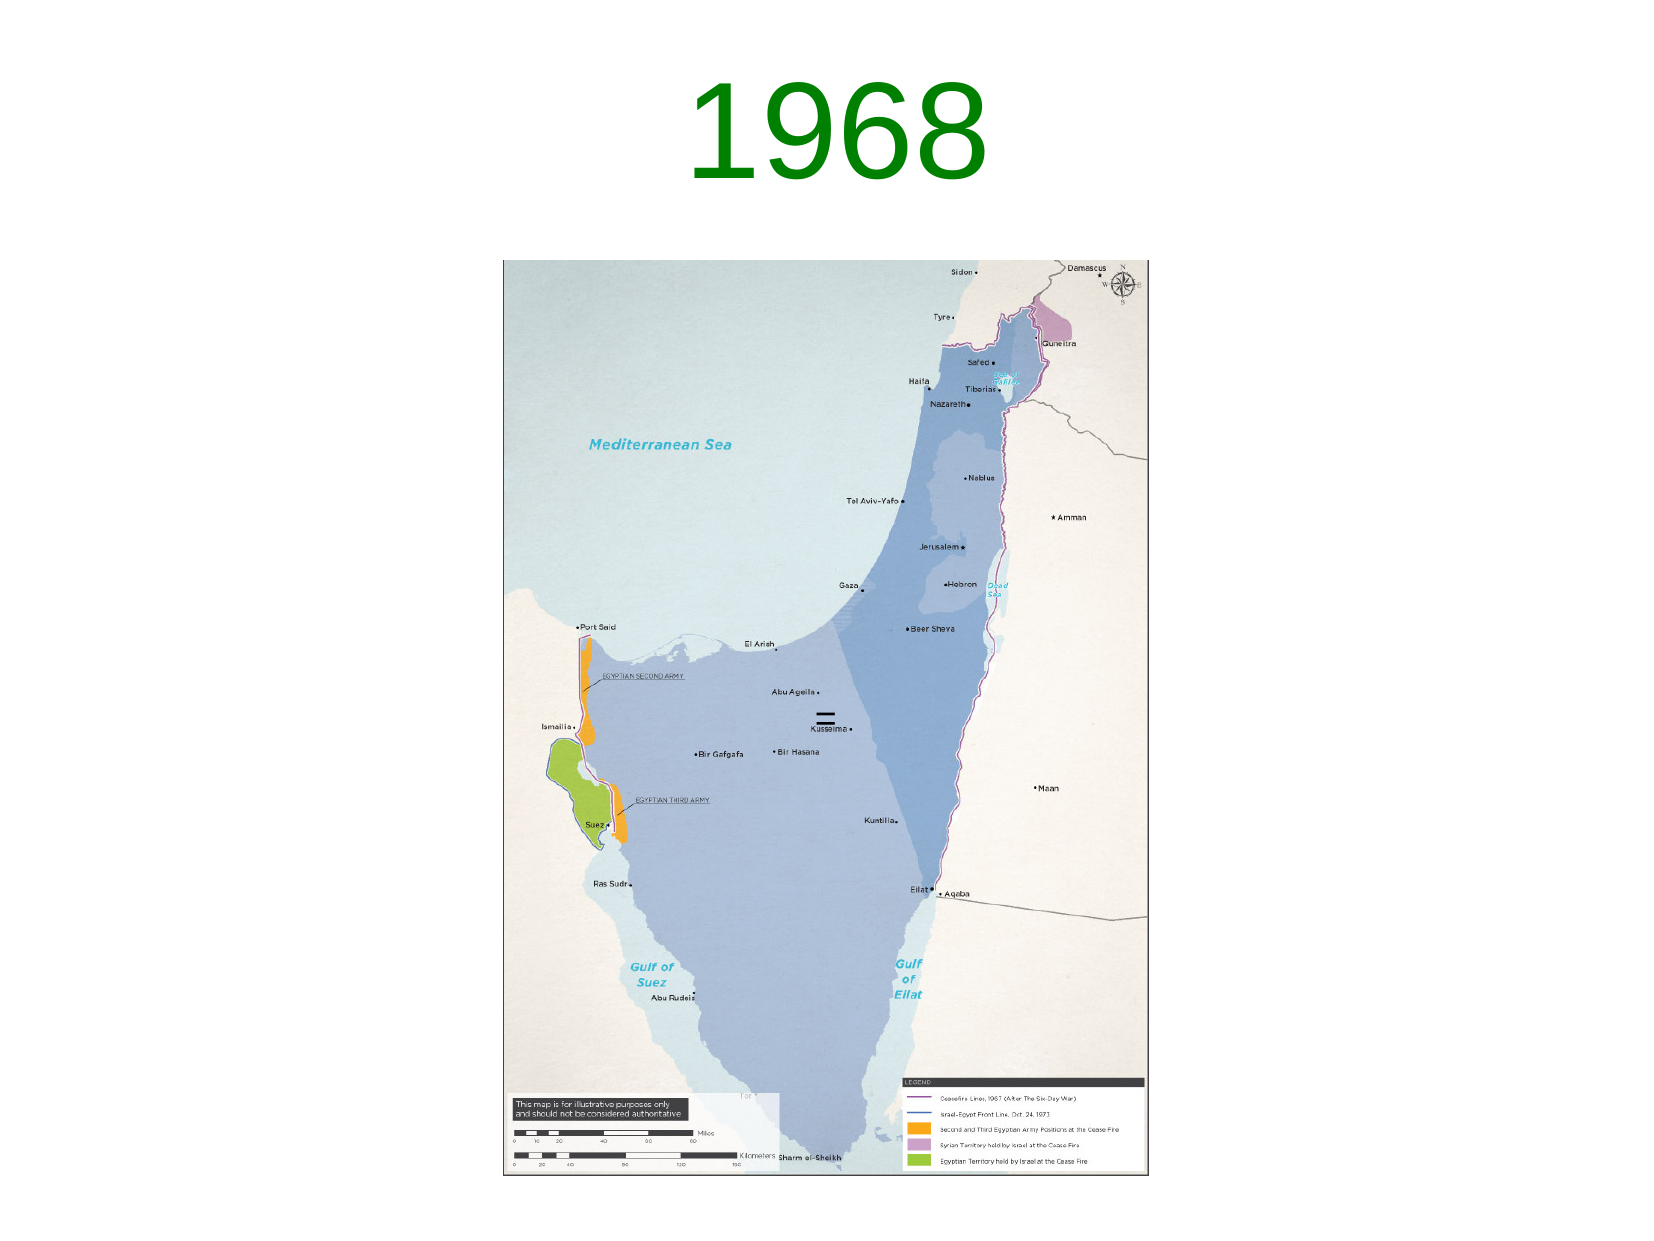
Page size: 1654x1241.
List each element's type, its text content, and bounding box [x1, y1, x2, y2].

title 1968 [93, 27, 1582, 235]
picture [503, 260, 1149, 1176]
